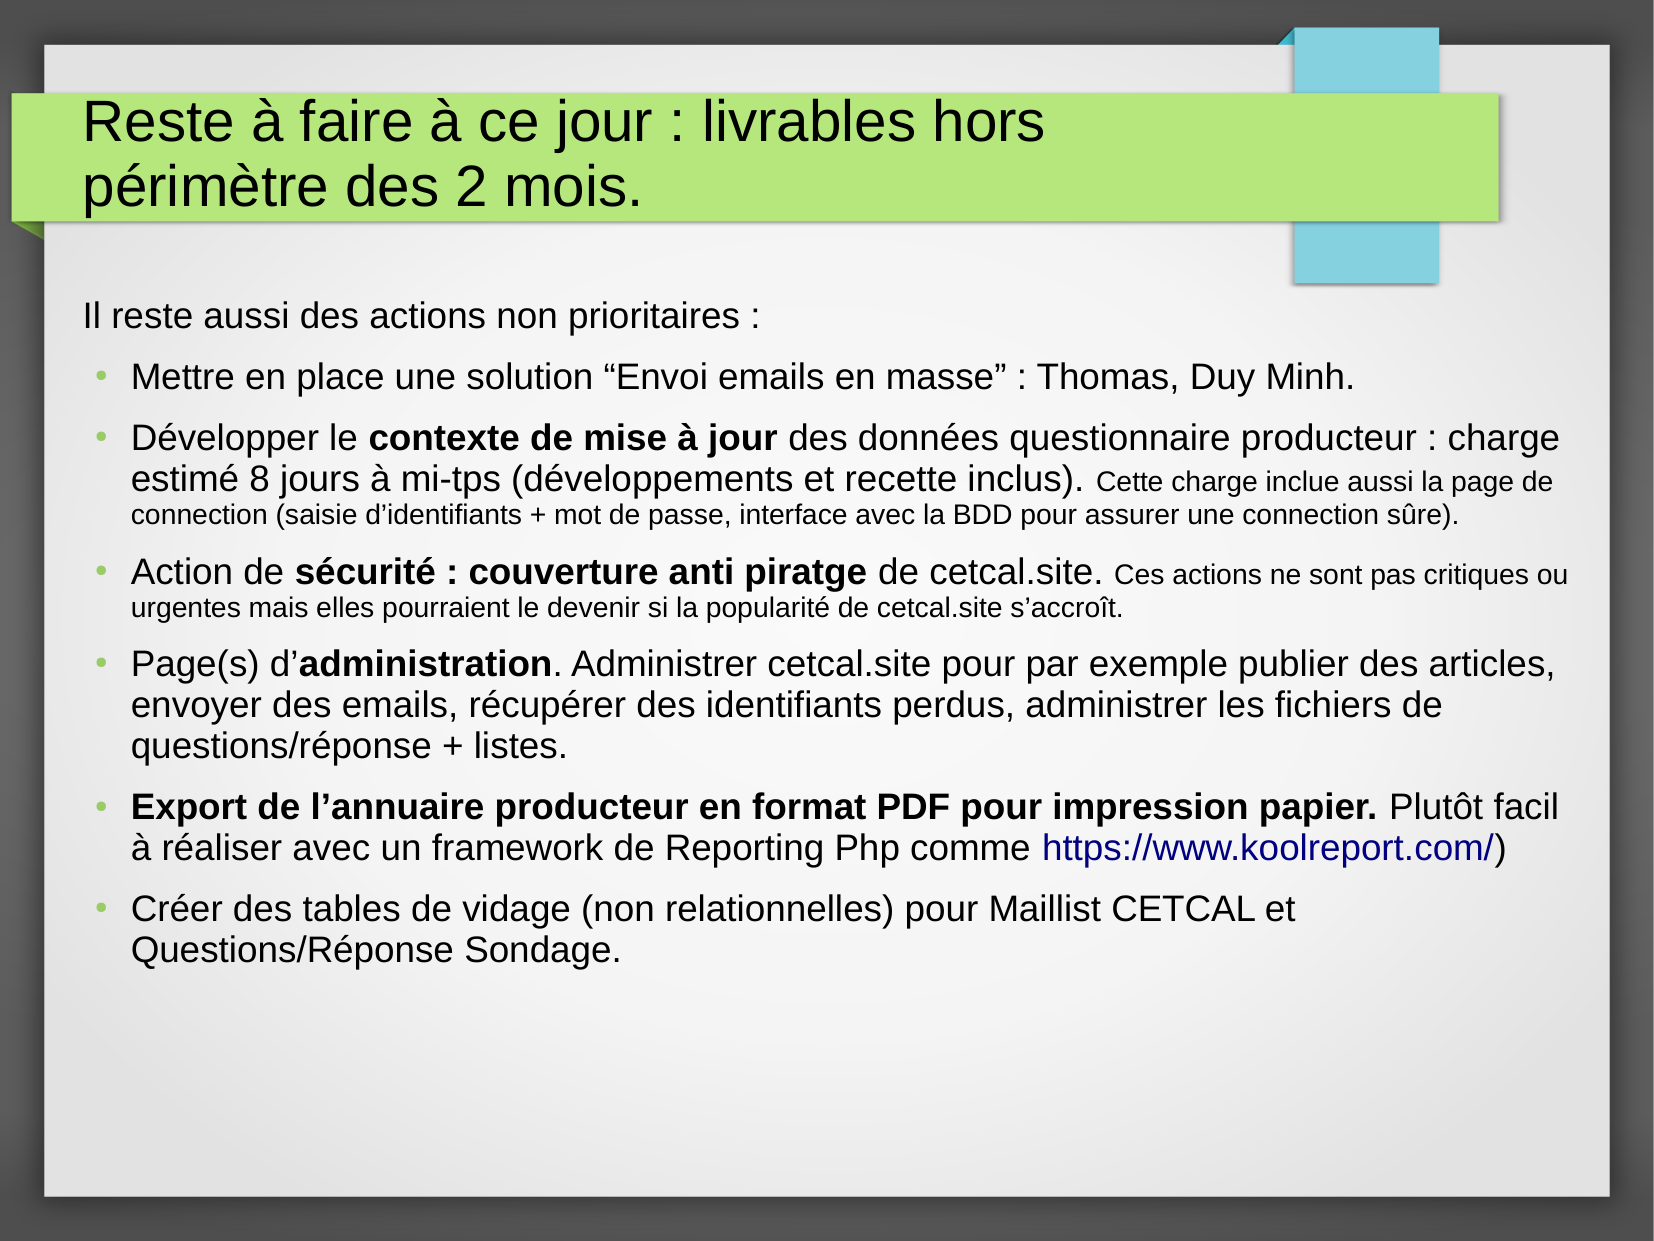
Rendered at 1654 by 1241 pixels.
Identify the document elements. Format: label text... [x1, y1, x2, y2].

picture [0, 0, 1654, 1241]
title Reste à faire à ce jour : livrables hors périmètre des 2 mois. [82, 88, 1264, 219]
list Il reste aussi des actions non prioritaires : Mettre en place une solution “Envoi emails en masse” : Thomas, Duy Minh. Développer le contexte de mise à jour des données questionnaire producteur : charge estimé 8 jours à mi-tps (développements et recette inclus). Cette charge inclue aussi la page de connection (saisie d’identifiants + mot de passe, interface avec la BDD pour assurer une connection sûre). Action de sécurité : couverture anti piratge de cetcal.site. Ces actions ne sont pas critiques ou urgentes mais elles pourraient le devenir si la popularité de cetcal.site s’accroît. Page(s) d’administration. Administrer cetcal.site pour par exemple publier des articles, envoyer des emails, récupérer des identifiants perdus, administrer les fichiers de questions/réponse + listes. Export de l’annuaire producteur en format PDF pour impression papier. Plutôt facil à réaliser avec un framework de Reporting Php comme https://www.koolreport.com/) Créer des tables de vidage (non relationnelles) pour Maillist CETCAL et Questions/Réponse Sondage. [82, 295, 1571, 1015]
